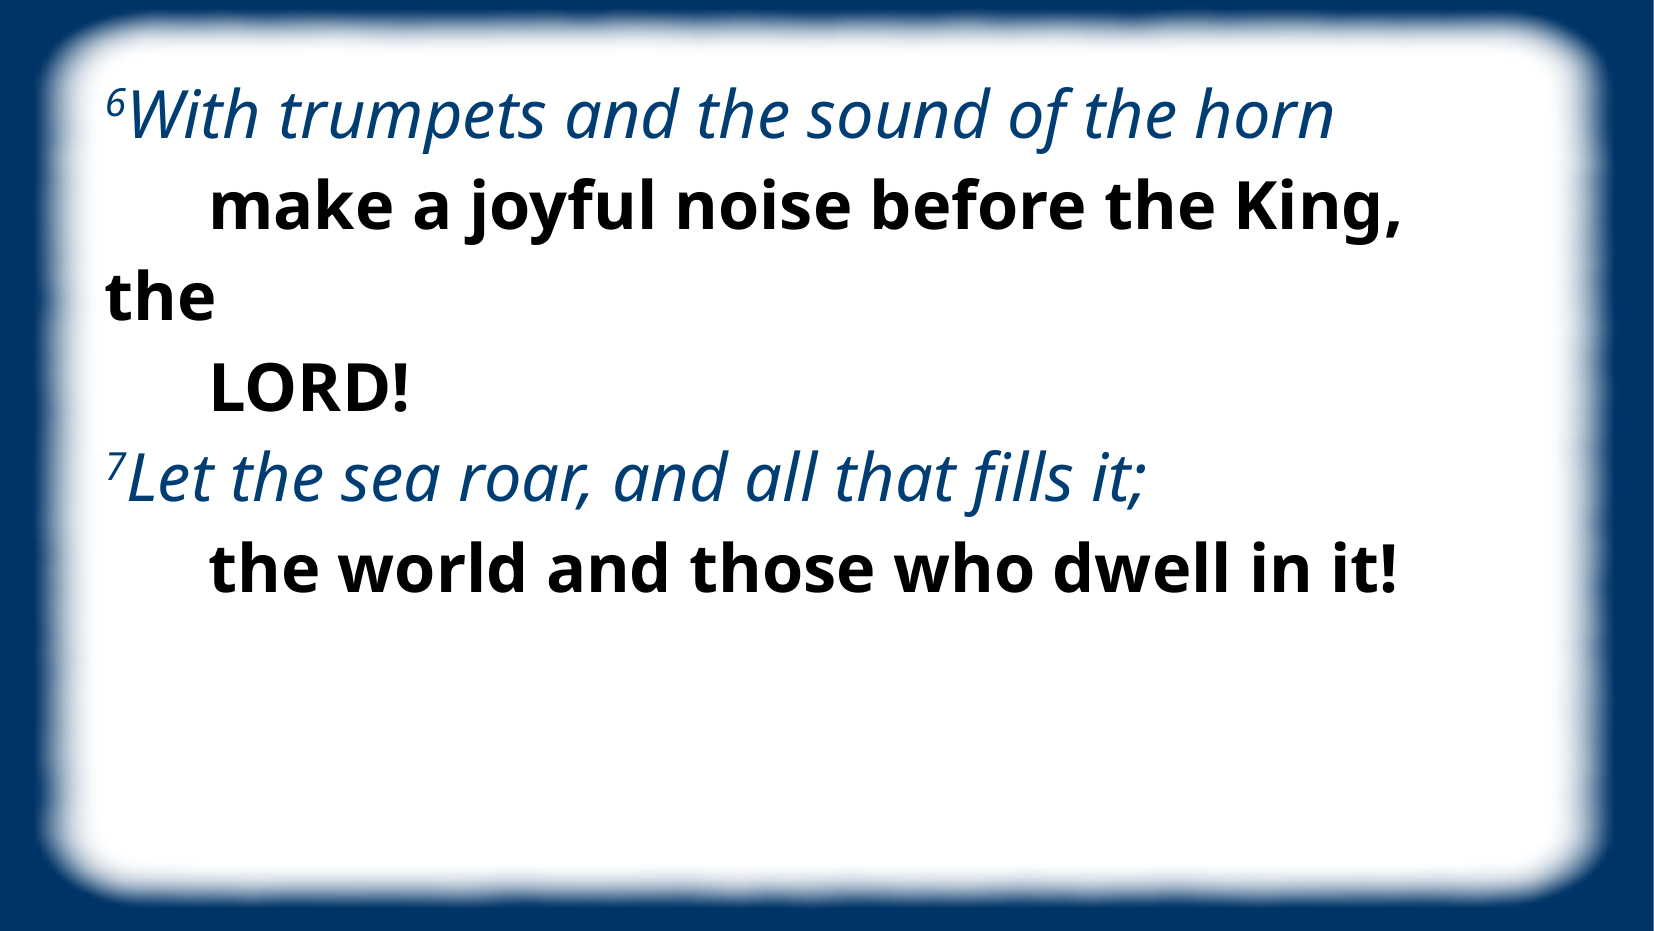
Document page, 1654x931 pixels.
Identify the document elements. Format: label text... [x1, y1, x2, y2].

text_box 6With trumpets and the sound of the horn make a joyful noise before the King, the LORD! 7Let the sea roar, and all that fills it; the world and those who dwell in it! [90, 60, 1546, 519]
picture [0, 0, 1654, 931]
